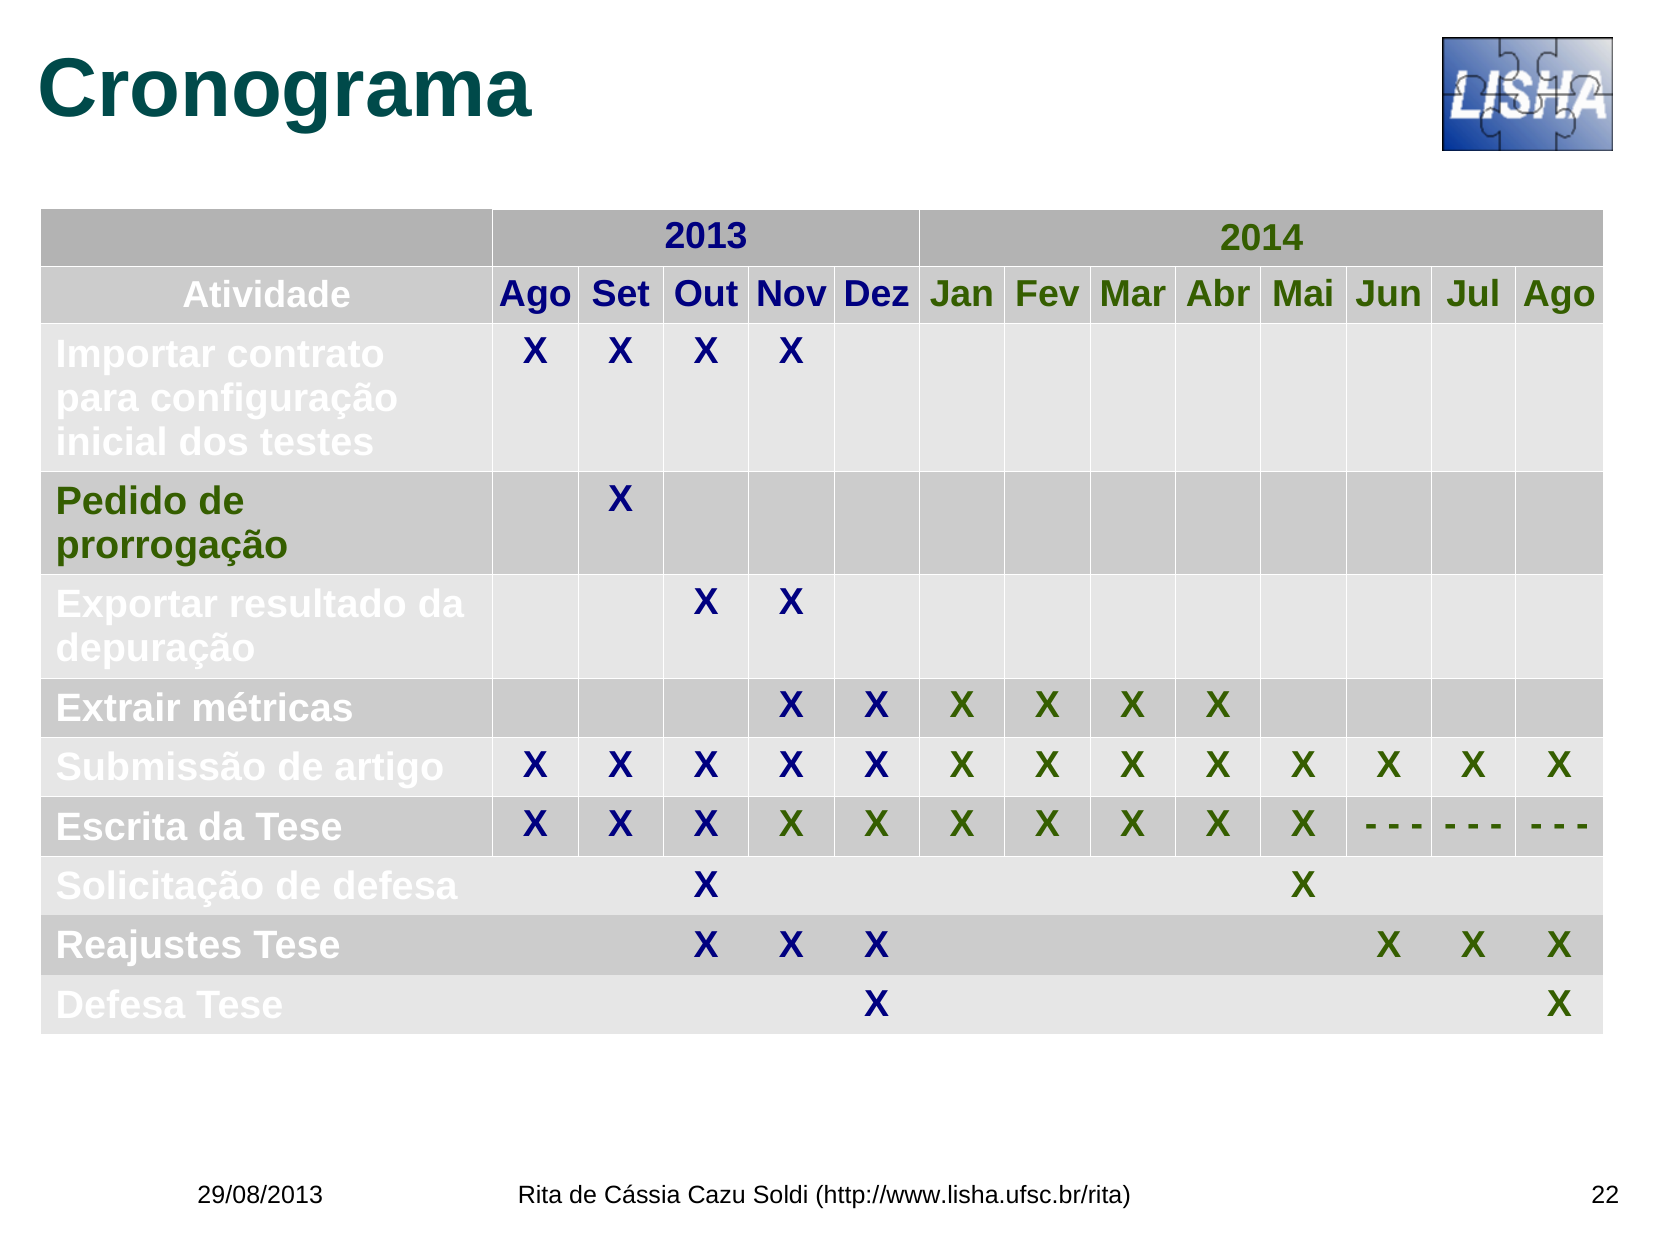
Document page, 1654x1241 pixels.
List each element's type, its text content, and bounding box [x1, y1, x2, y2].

table_cell X [920, 679, 1004, 737]
table_cell Dez [835, 267, 919, 323]
table_cell Defesa Tese [41, 975, 493, 1034]
table_cell [1091, 472, 1175, 574]
table_cell X [835, 679, 919, 737]
table_cell [1261, 915, 1346, 975]
table_cell [1516, 575, 1603, 678]
table_cell X [1261, 797, 1346, 856]
table_cell [749, 857, 834, 915]
table_cell [1261, 324, 1346, 471]
table_cell [920, 472, 1004, 574]
table_cell [1432, 679, 1515, 737]
table_cell X [664, 738, 748, 796]
table_cell [1346, 857, 1431, 915]
table_cell X [749, 915, 834, 975]
table_cell [1005, 915, 1090, 975]
table_cell X [1515, 975, 1603, 1034]
table_cell [1176, 472, 1260, 574]
table_cell Ago [493, 267, 578, 323]
table_cell [1432, 472, 1515, 574]
table_cell X [579, 324, 663, 471]
table_cell X [835, 738, 919, 796]
table_cell Nov [749, 267, 834, 323]
table_cell X [1516, 738, 1603, 796]
table_cell [834, 857, 919, 915]
table_cell X [920, 738, 1004, 796]
table_cell [1261, 472, 1346, 574]
table_cell [493, 472, 578, 574]
table_cell X [493, 324, 578, 471]
table_cell [1005, 975, 1090, 1034]
table_cell [1431, 857, 1515, 915]
table_cell [919, 915, 1005, 975]
table_cell Out [664, 267, 748, 323]
table_cell Mar [1091, 267, 1175, 323]
table_cell [1516, 472, 1603, 574]
table_cell X [834, 915, 919, 975]
table_cell Mai [1261, 267, 1346, 323]
table_cell [578, 857, 663, 915]
table_cell X [663, 857, 749, 915]
table_cell Jun [1347, 267, 1431, 323]
table_cell X [1091, 738, 1175, 796]
table_cell X [493, 797, 578, 856]
table_cell [579, 679, 663, 737]
table_cell X [1176, 738, 1260, 796]
table_cell - - - [1347, 797, 1431, 856]
table_header 2013 [493, 210, 919, 266]
table_cell [1261, 575, 1346, 678]
table_cell [1347, 575, 1431, 678]
table_cell Jan [920, 267, 1004, 323]
table_cell [1175, 915, 1261, 975]
table_cell [1005, 324, 1090, 471]
table_cell [664, 679, 748, 737]
table_cell [1261, 679, 1346, 737]
table_cell Escrita da Tese [41, 797, 492, 856]
table_cell X [664, 575, 748, 678]
table_cell X [664, 797, 748, 856]
table_cell [1091, 575, 1175, 678]
table_cell X [1261, 857, 1346, 915]
table_cell X [1431, 915, 1515, 975]
table_cell [493, 857, 578, 915]
table_cell X [834, 975, 919, 1034]
table_cell [1516, 679, 1603, 737]
table_cell X [749, 797, 834, 856]
table_cell X [1005, 738, 1090, 796]
table_cell X [1091, 679, 1175, 737]
table_cell [1090, 975, 1175, 1034]
table_cell [919, 857, 1005, 915]
table_cell [493, 975, 578, 1034]
table_cell Set [579, 267, 663, 323]
table_cell [1347, 472, 1431, 574]
table_cell X [920, 797, 1004, 856]
table_cell Reajustes Tese [41, 915, 493, 975]
table_cell [493, 915, 578, 975]
table_cell [749, 975, 834, 1034]
table_cell X [749, 324, 834, 471]
table_cell [1175, 857, 1261, 915]
table_cell X [663, 915, 749, 975]
table_cell X [1005, 797, 1090, 856]
table_cell X [579, 738, 663, 796]
table_cell [920, 575, 1004, 678]
table_header [41, 209, 492, 266]
table_cell Pedido de prorrogação [41, 472, 492, 574]
table_cell Fev [1005, 267, 1090, 323]
table_cell X [579, 472, 663, 574]
table_cell [1516, 324, 1603, 471]
table_cell [1090, 915, 1175, 975]
table_cell X [664, 324, 748, 471]
table_cell [1091, 324, 1175, 471]
table_cell X [749, 575, 834, 678]
table_cell [1347, 679, 1431, 737]
table_cell X [1346, 915, 1431, 975]
table_cell [579, 575, 663, 678]
table_cell [1515, 857, 1603, 915]
table_cell [1005, 575, 1090, 678]
table_cell [1005, 857, 1090, 915]
table_cell [1432, 575, 1515, 678]
table_cell Submissão de artigo [41, 738, 492, 796]
table_cell X [1176, 679, 1260, 737]
table_cell X [493, 738, 578, 796]
table_cell X [835, 797, 919, 856]
table_cell X [1515, 915, 1603, 975]
table_cell [1431, 975, 1515, 1034]
table_cell [835, 324, 919, 471]
table_cell [1347, 324, 1431, 471]
table_cell - - - [1432, 797, 1515, 856]
table_cell X [749, 738, 834, 796]
table_cell Atividade [41, 267, 492, 323]
table_cell X [749, 679, 834, 737]
table_cell X [1432, 738, 1515, 796]
picture [1442, 37, 1613, 151]
table_cell [1005, 472, 1090, 574]
table_cell [664, 472, 748, 574]
table_cell [493, 575, 578, 678]
table_cell [663, 975, 749, 1034]
table_cell Jul [1432, 267, 1515, 323]
table_cell Ago [1516, 267, 1603, 323]
table_cell Importar contrato para configuração inicial dos testes [41, 324, 492, 471]
table_cell [1090, 857, 1175, 915]
table_cell X [579, 797, 663, 856]
table_cell X [1347, 738, 1431, 796]
table_cell Solicitação de defesa [41, 857, 493, 915]
table_cell Exportar resultado da depuração [41, 575, 492, 678]
table_cell - - - [1516, 797, 1603, 856]
table_cell [578, 915, 663, 975]
table_cell [1346, 975, 1431, 1034]
title Cronograma [37, 37, 1426, 151]
table_cell X [1091, 797, 1175, 856]
table_cell [1432, 324, 1515, 471]
table_cell [835, 575, 919, 678]
table_cell Extrair métricas [41, 679, 492, 737]
table_cell X [1261, 738, 1346, 796]
table_cell [920, 324, 1004, 471]
table_cell X [1005, 679, 1090, 737]
table_cell [919, 975, 1005, 1034]
table_cell [1176, 324, 1260, 471]
table_cell Abr [1176, 267, 1260, 323]
table_header 2014 [920, 210, 1603, 266]
table_cell [578, 975, 663, 1034]
table_cell [835, 472, 919, 574]
table_cell [493, 679, 578, 737]
table_cell X [1176, 797, 1260, 856]
table_cell [1175, 975, 1261, 1034]
table_cell [1176, 575, 1260, 678]
table_cell [749, 472, 834, 574]
table_cell [1261, 975, 1346, 1034]
